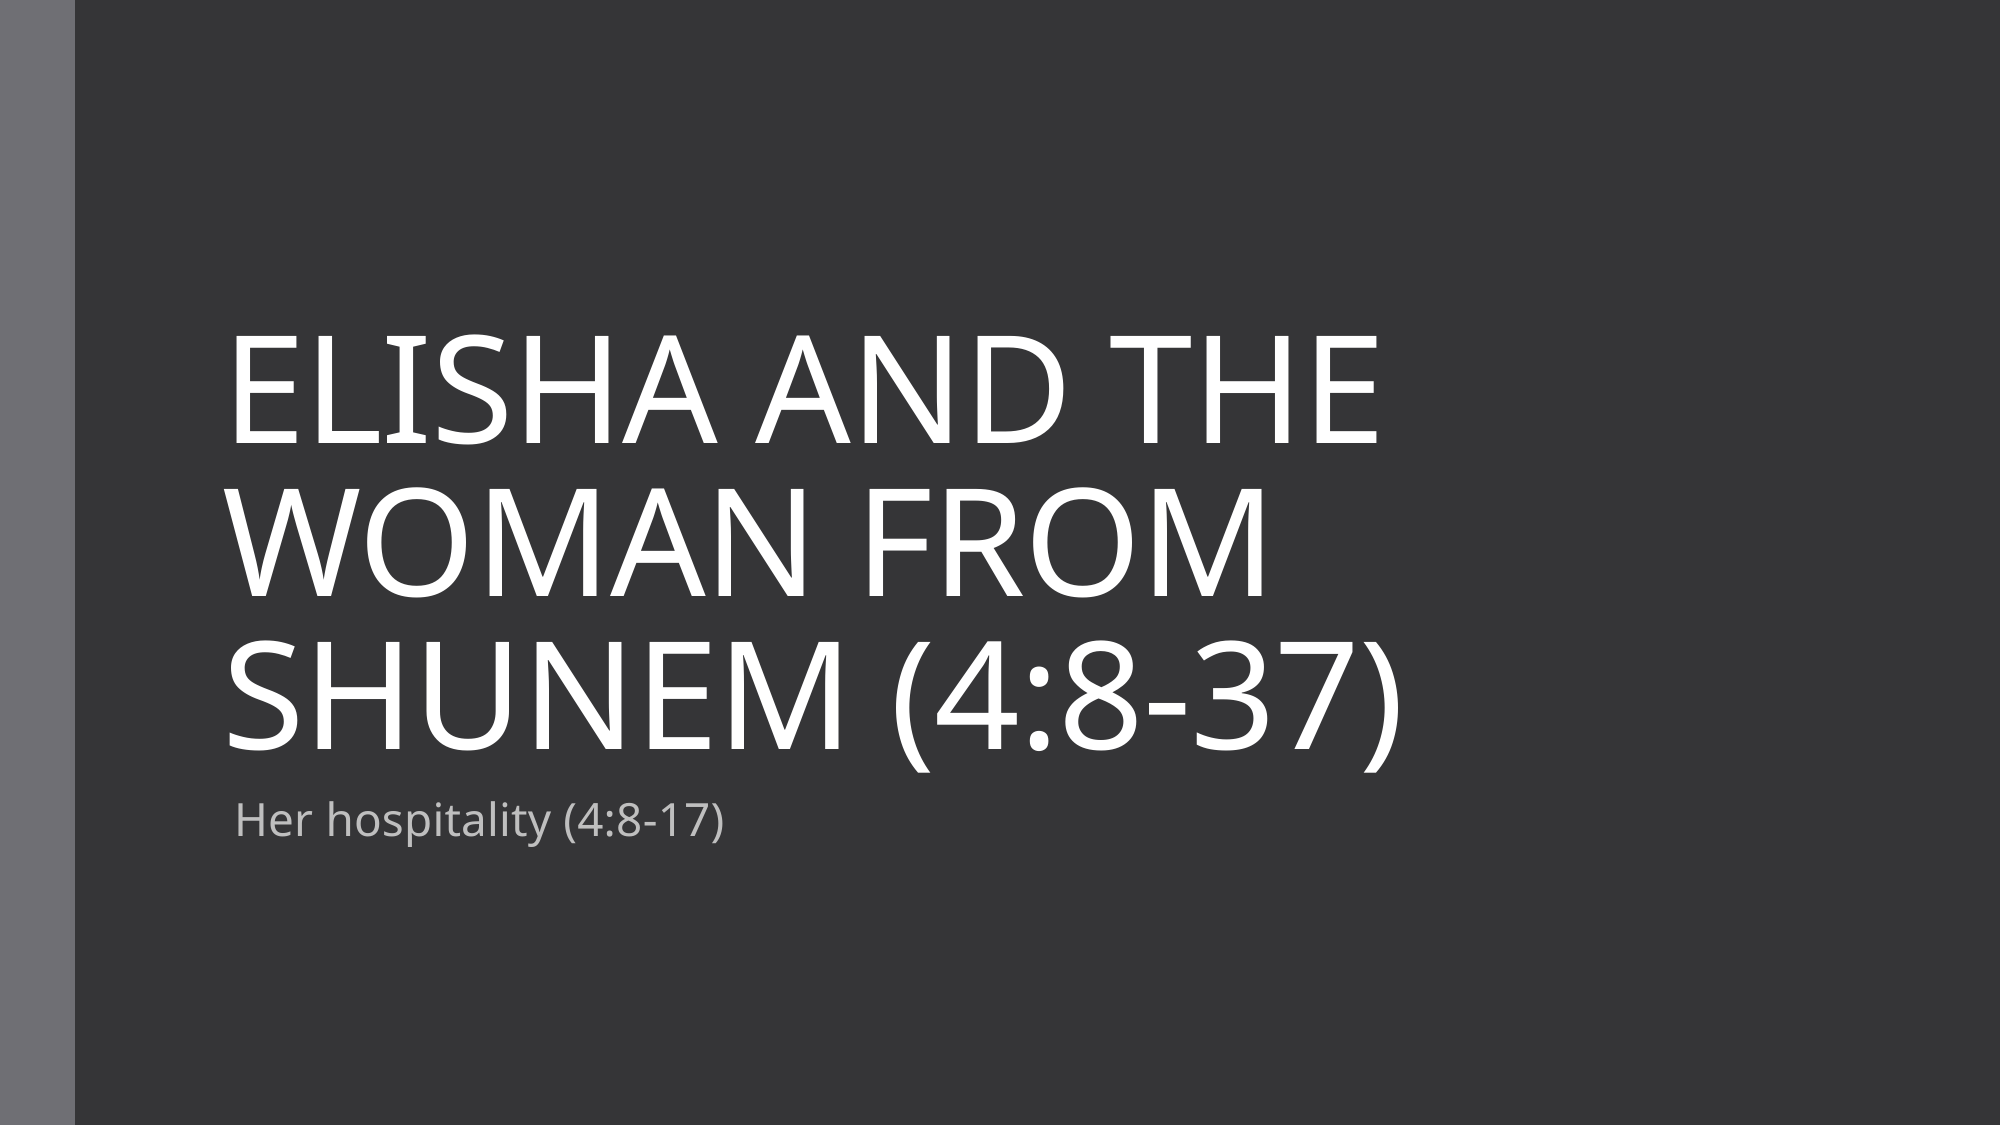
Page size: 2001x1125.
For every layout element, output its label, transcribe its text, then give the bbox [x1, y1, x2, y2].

title ELISHA AND THE WOMAN FROM SHUNEM (4:8-37) [206, 124, 1752, 787]
subtitle Her hospitality (4:8-17) [206, 787, 1752, 1066]
